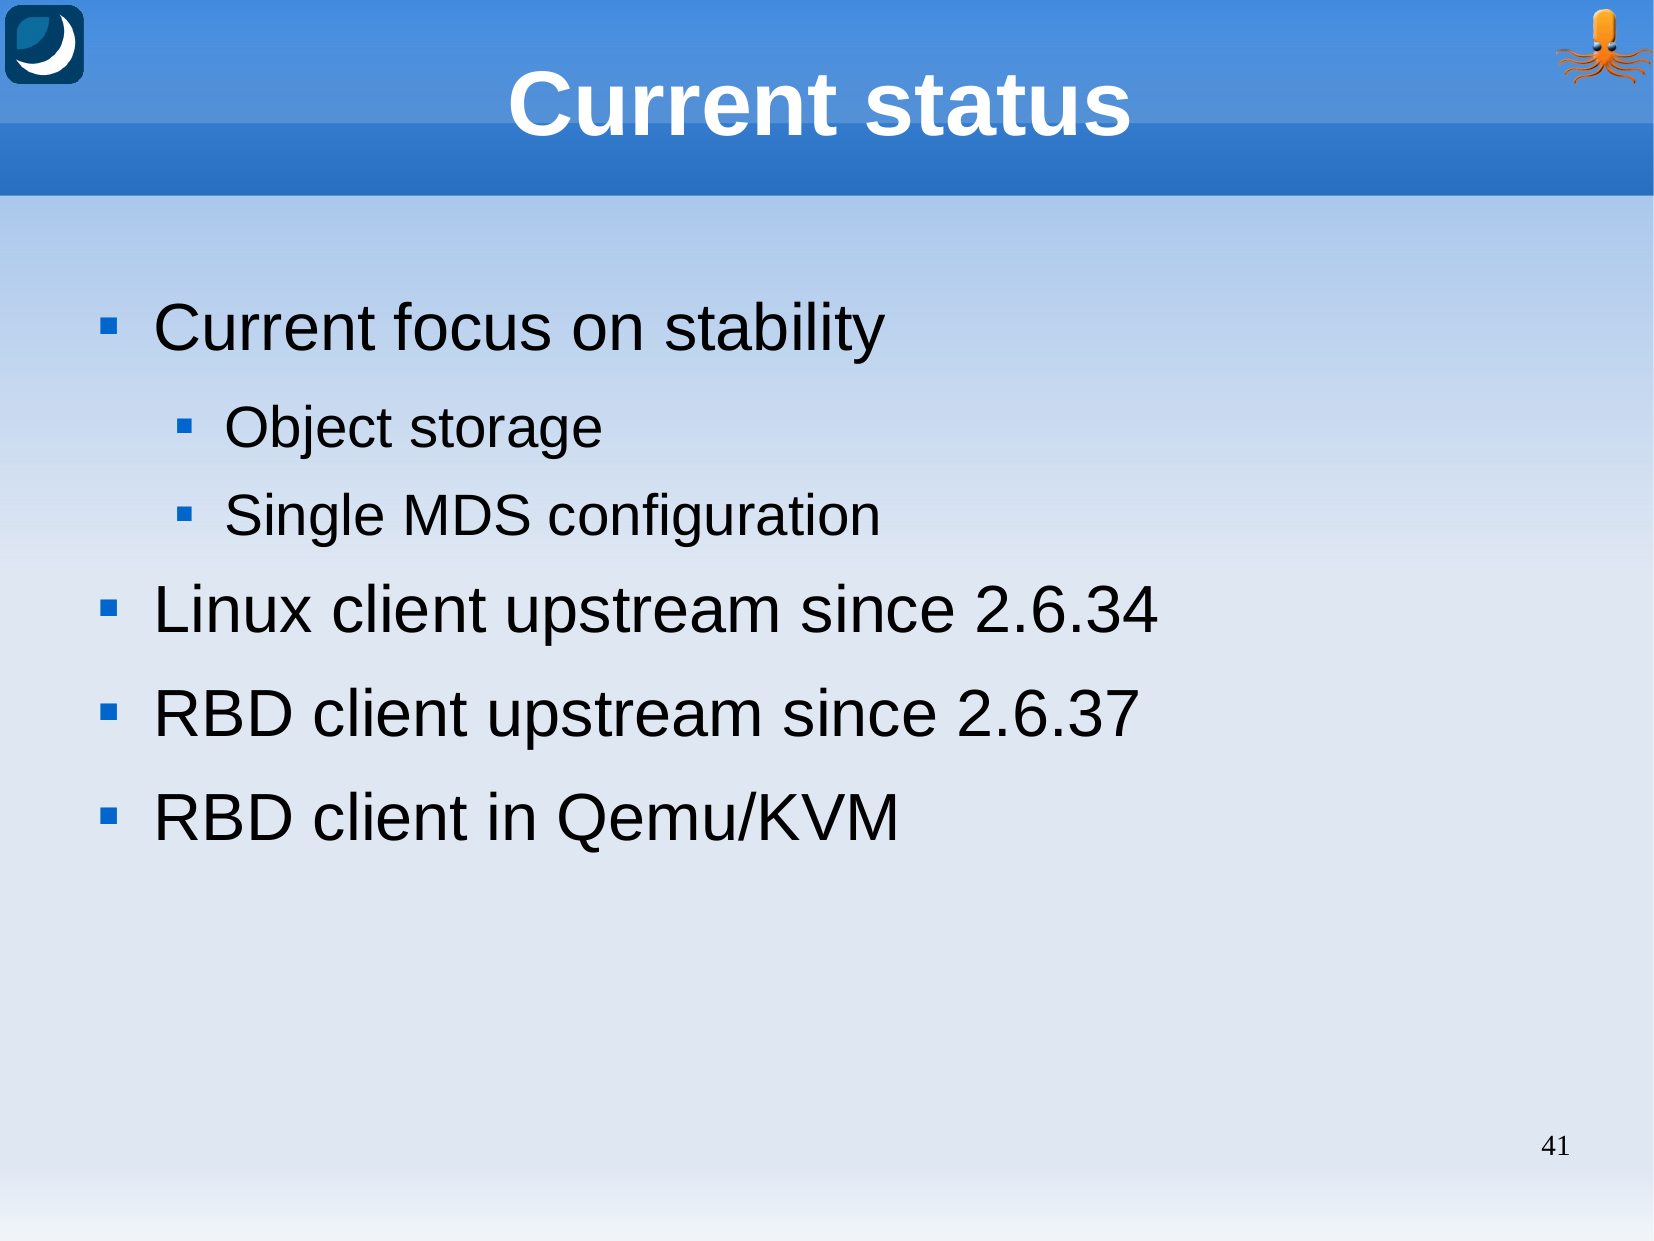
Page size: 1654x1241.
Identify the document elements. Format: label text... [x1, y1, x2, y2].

title Current status [76, 0, 1565, 208]
list Current focus on stability Object storage Single MDS configuration Linux client upstream since 2.6.34 RBD client upstream since 2.6.37 RBD client in Qemu/KVM [82, 290, 1571, 1094]
picture [0, 0, 1654, 1241]
